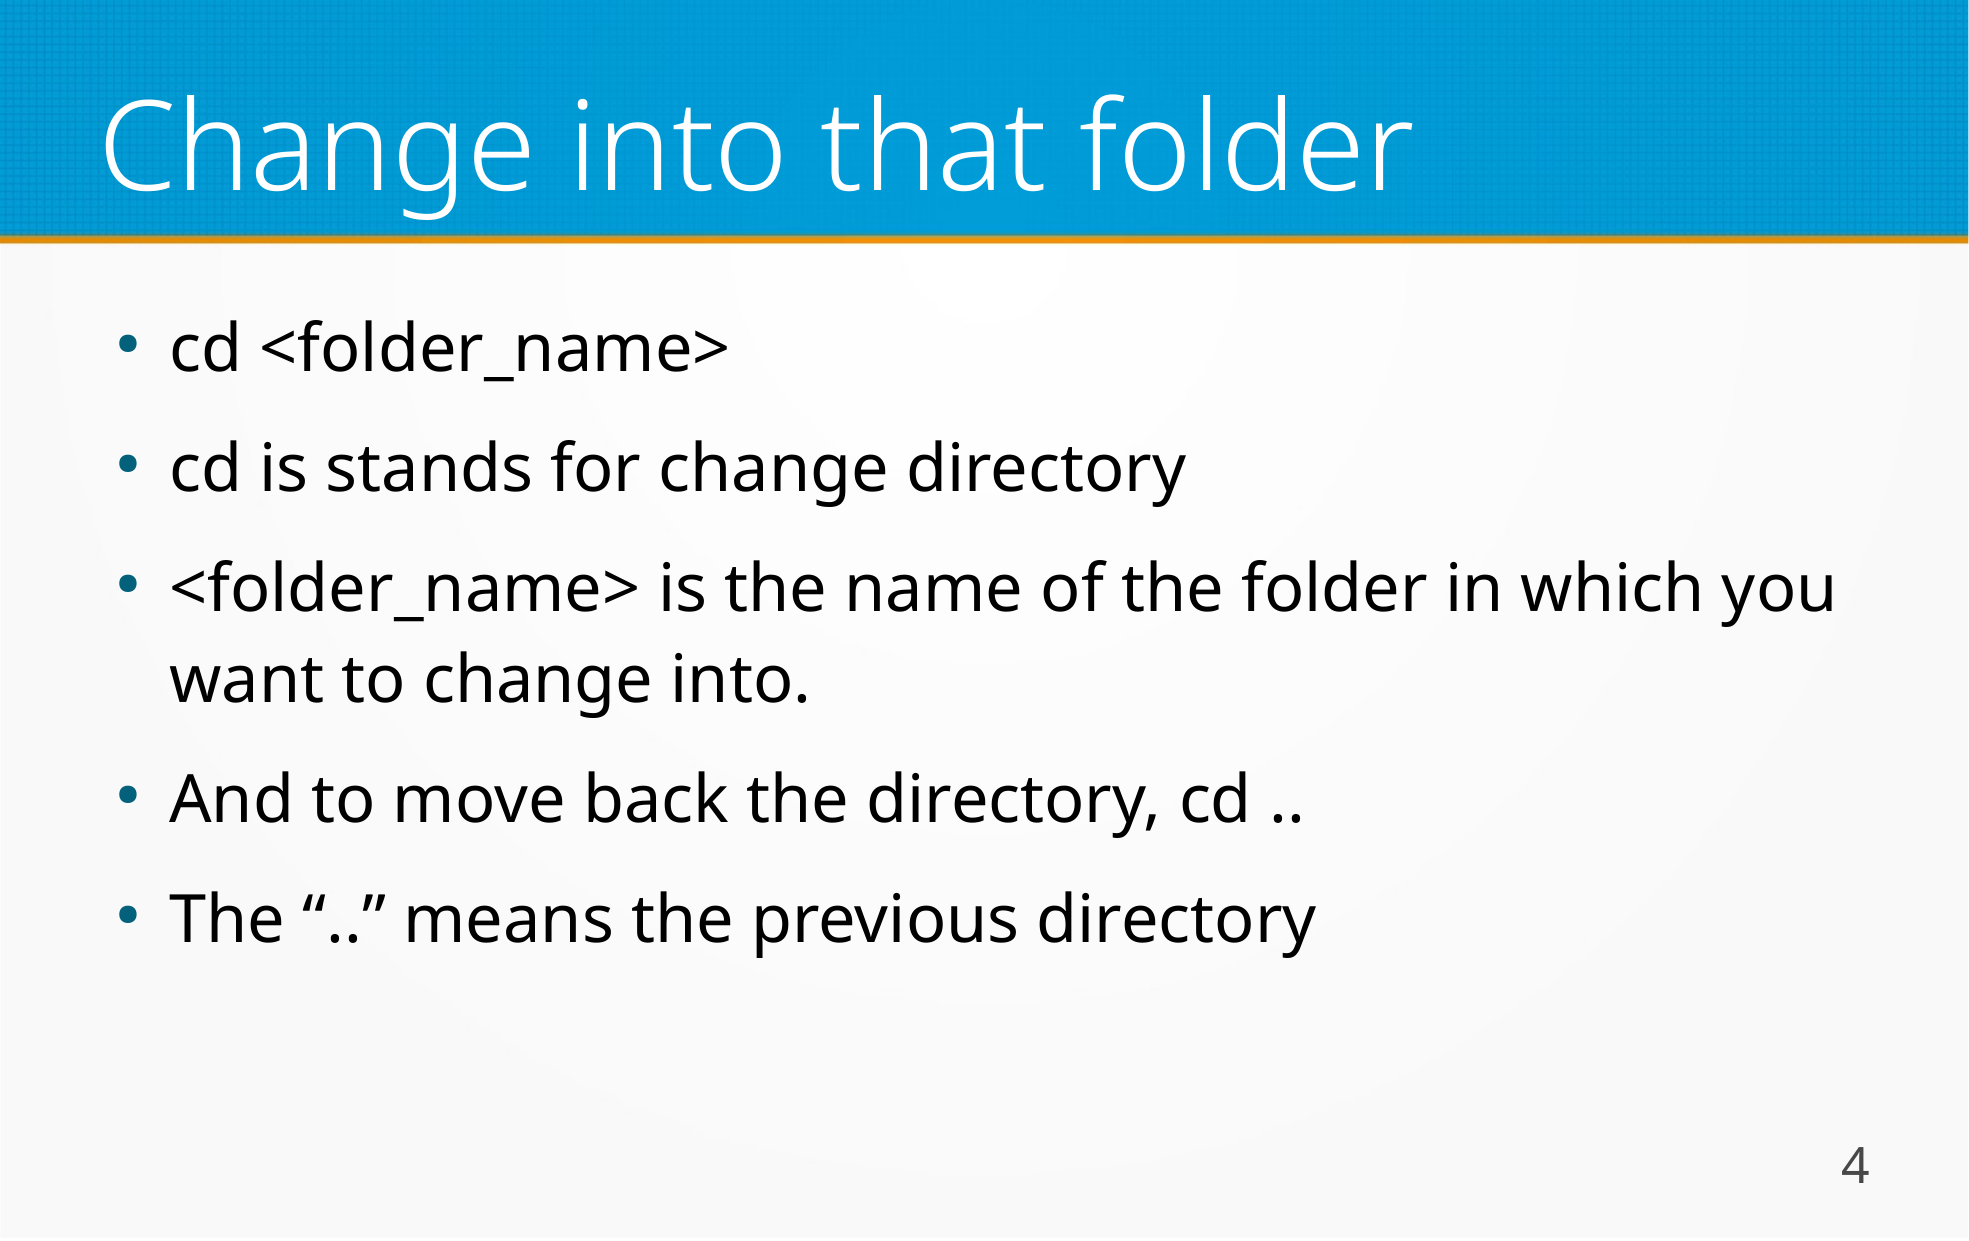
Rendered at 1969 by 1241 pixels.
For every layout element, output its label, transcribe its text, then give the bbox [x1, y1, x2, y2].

list cd <folder_name> cd is stands for change directory <folder_name> is the name of the folder in which you want to change into. And to move back the directory, cd .. The “..” means the previous directory [98, 300, 1876, 1186]
title Change into that folder [98, 19, 1870, 227]
picture [0, 233, 1969, 1241]
